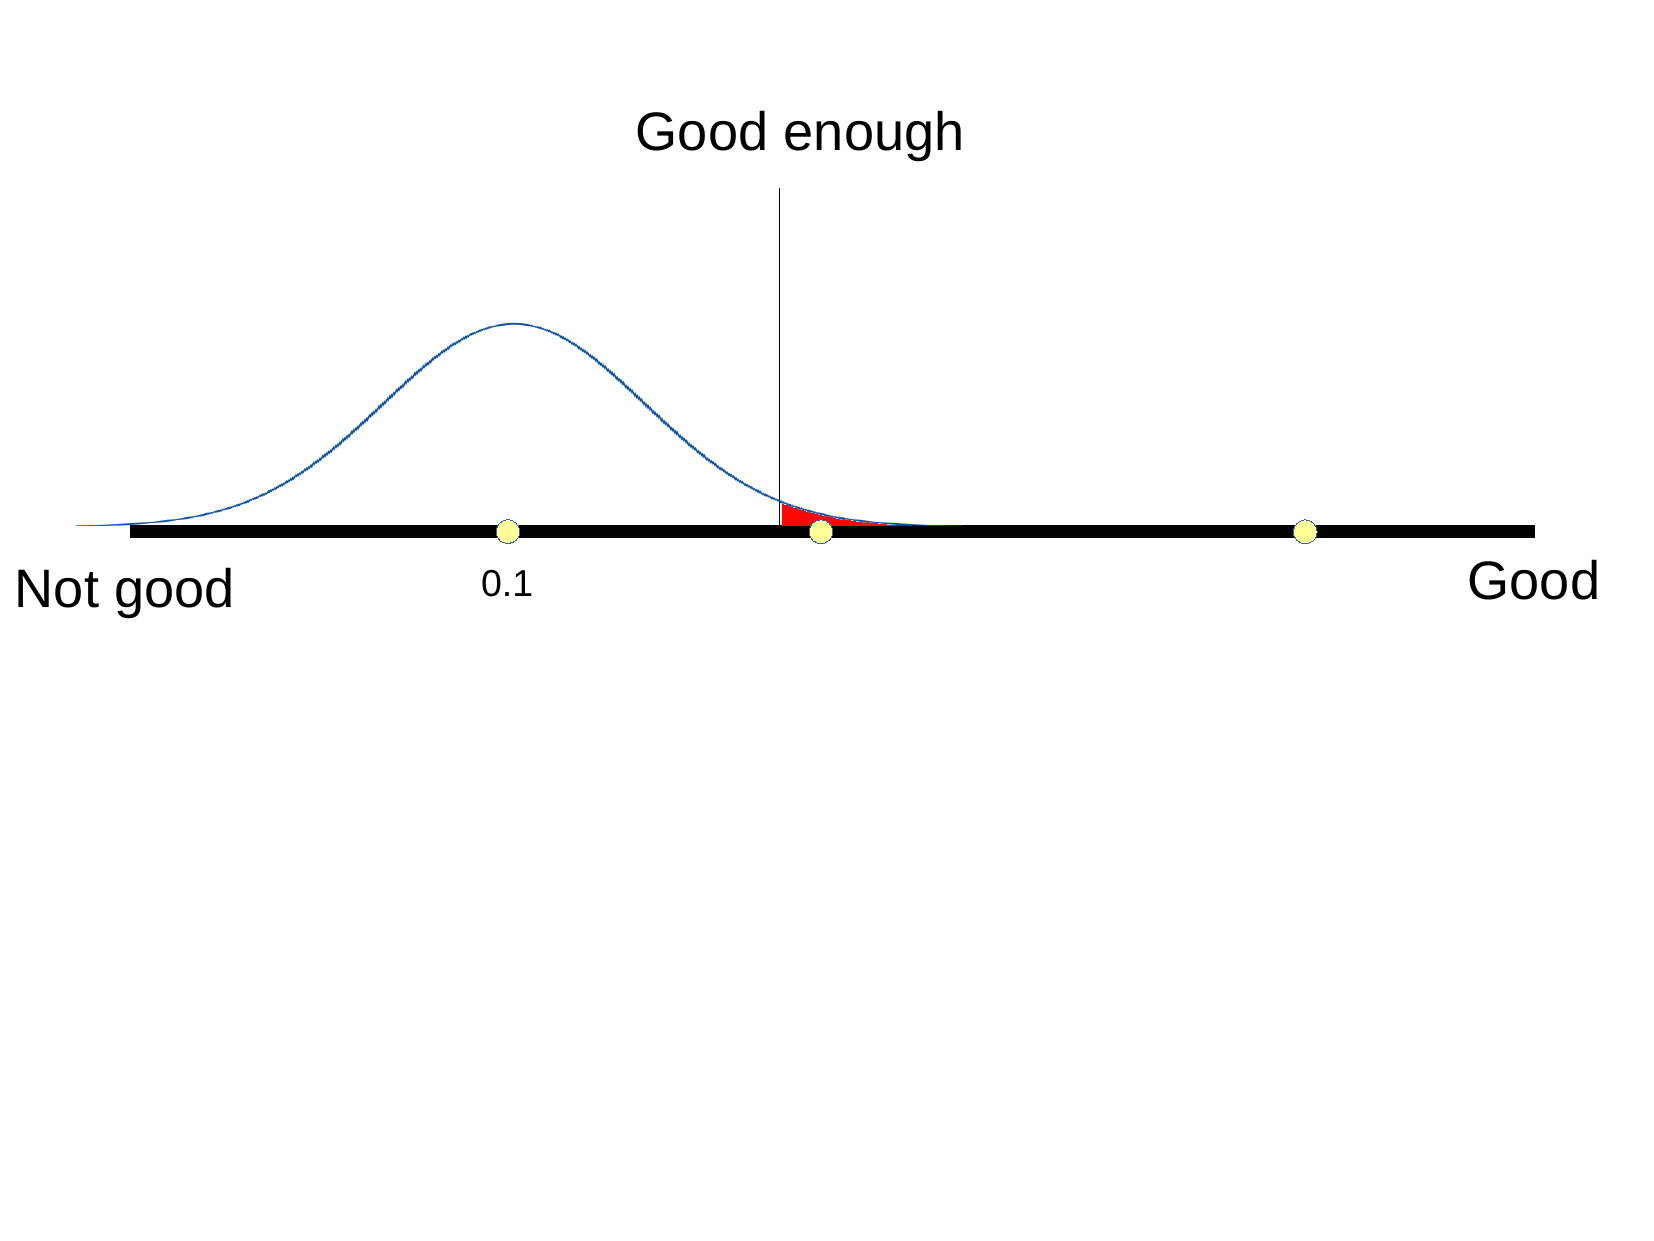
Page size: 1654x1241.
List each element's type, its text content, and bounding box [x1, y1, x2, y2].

text_box 0.1 [466, 555, 550, 615]
text_box Good [1452, 543, 1616, 619]
text_box [809, 519, 833, 544]
text_box Not good [0, 550, 251, 626]
text_box [496, 526, 520, 544]
text_box Good enough [621, 94, 981, 170]
picture [76, 313, 963, 526]
text_box [1293, 519, 1318, 544]
